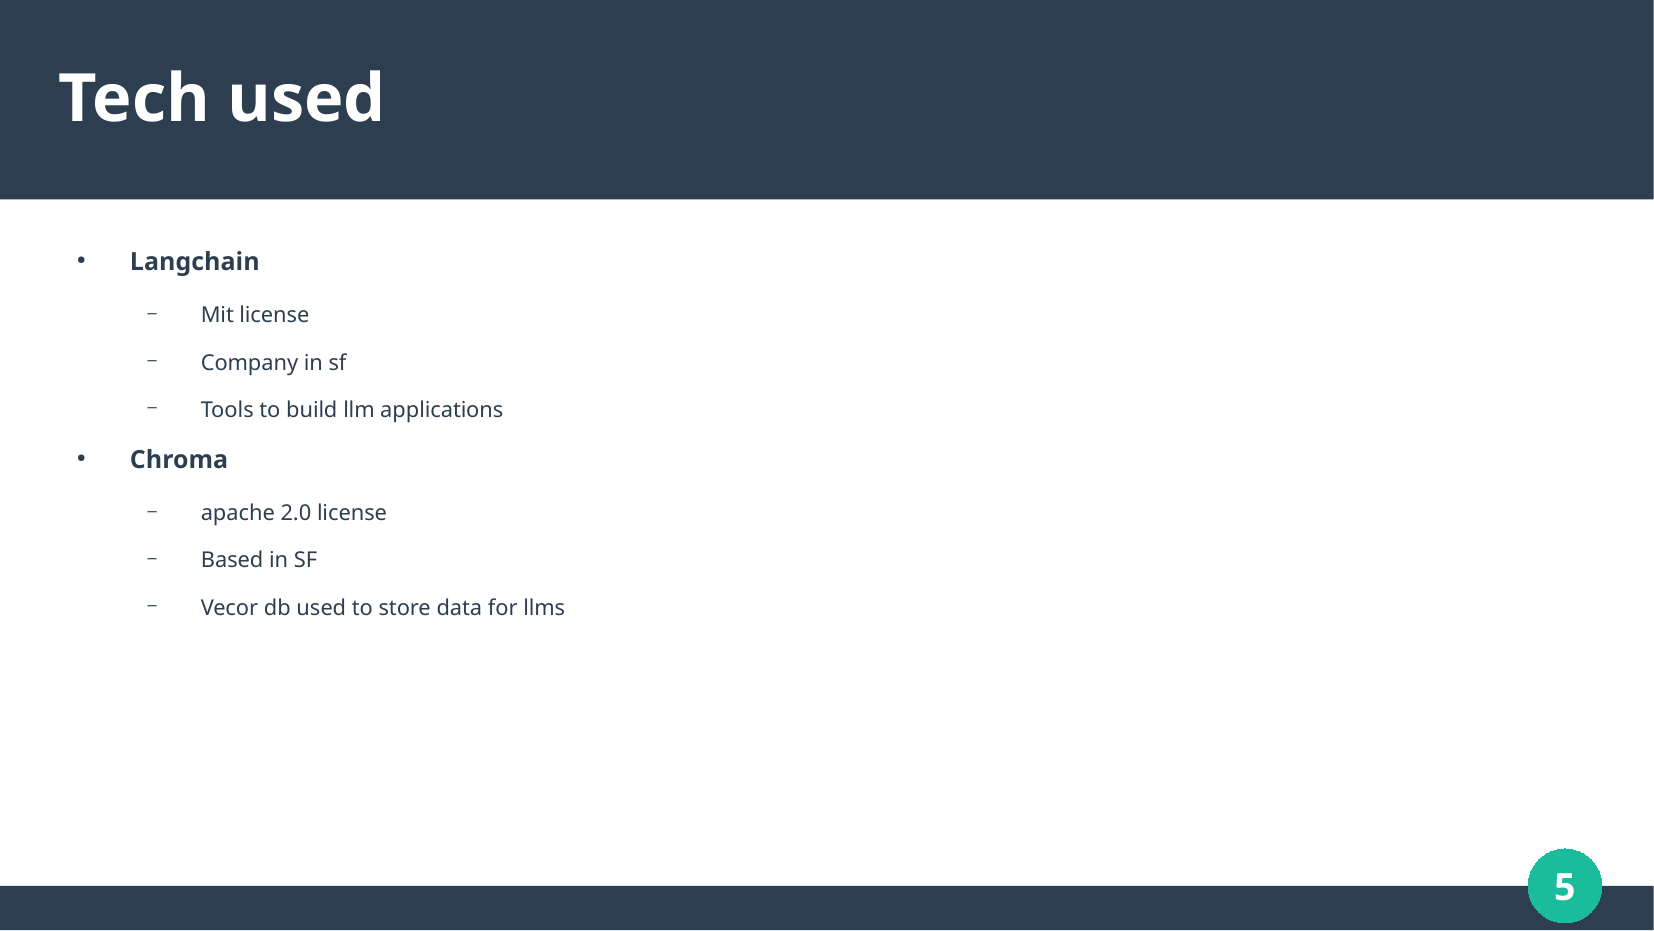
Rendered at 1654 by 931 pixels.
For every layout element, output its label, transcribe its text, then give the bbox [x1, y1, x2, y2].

title Tech used [59, 37, 1595, 155]
list Langchain Mit license Company in sf Tools to build llm applications Chroma apache 2.0 license Based in SF Vecor db used to store data for llms [59, 243, 1595, 864]
